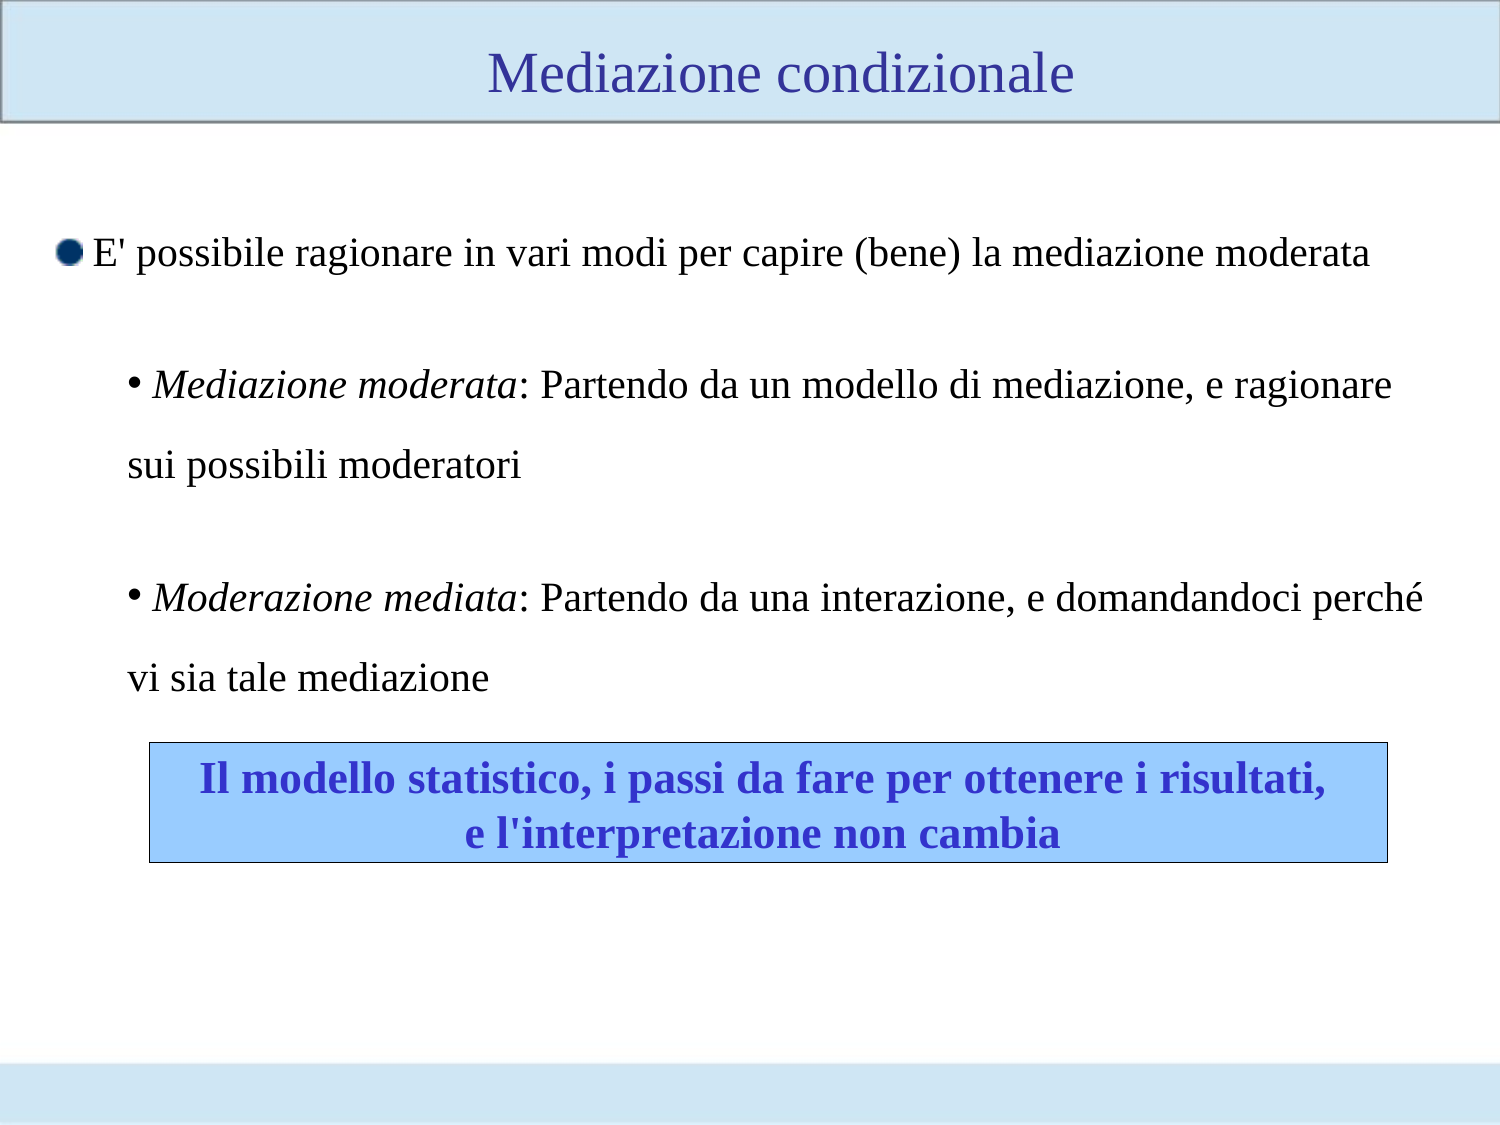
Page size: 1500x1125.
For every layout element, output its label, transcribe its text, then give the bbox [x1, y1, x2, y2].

picture [0, 0, 1500, 1125]
text_box Il modello statistico, i passi da fare per ottenere i risultati, e l'interpretazione non cambia [149, 742, 1388, 863]
title Mediazione condizionale [249, 21, 1313, 117]
text_box E' possibile ragionare in vari modi per capire (bene) la mediazione moderata Mediazione moderata: Partendo da un modello di mediazione, e ragionare sui possibili moderatori Moderazione mediata: Partendo da una interazione, e domandandoci perché vi sia tale mediazione [37, 187, 1463, 708]
